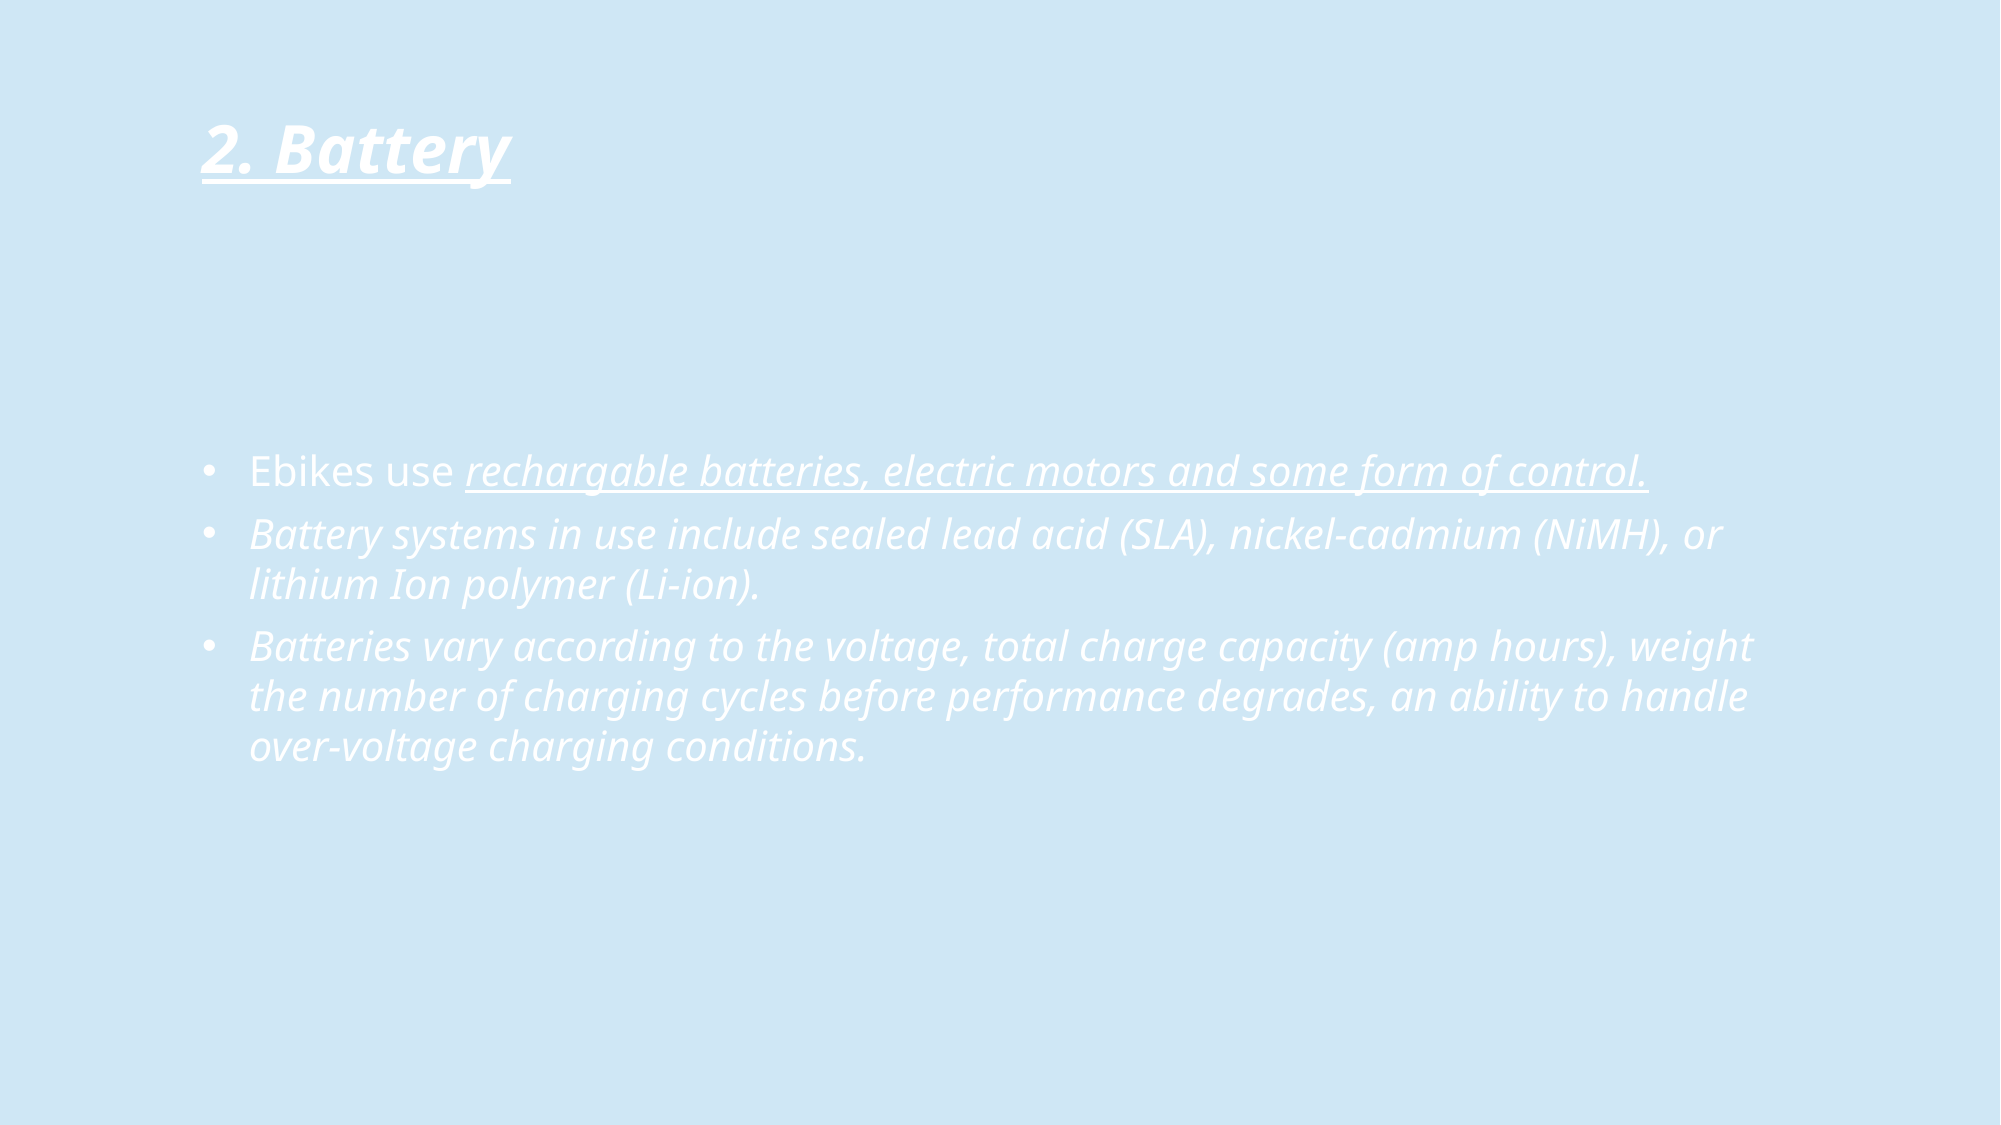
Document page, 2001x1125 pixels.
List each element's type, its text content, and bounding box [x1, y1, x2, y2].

list Ebikes use rechargable batteries, electric motors and some form of control. Battery systems in use include sealed lead acid (SLA), nickel-cadmium (NiMH), or lithium Ion polymer (Li-ion). Batteries vary according to the voltage, total charge capacity (amp hours), weight the number of charging cycles before performance degrades, an ability to handle over-voltage charging conditions. [187, 437, 1813, 950]
title 2. Battery [187, 99, 1813, 413]
